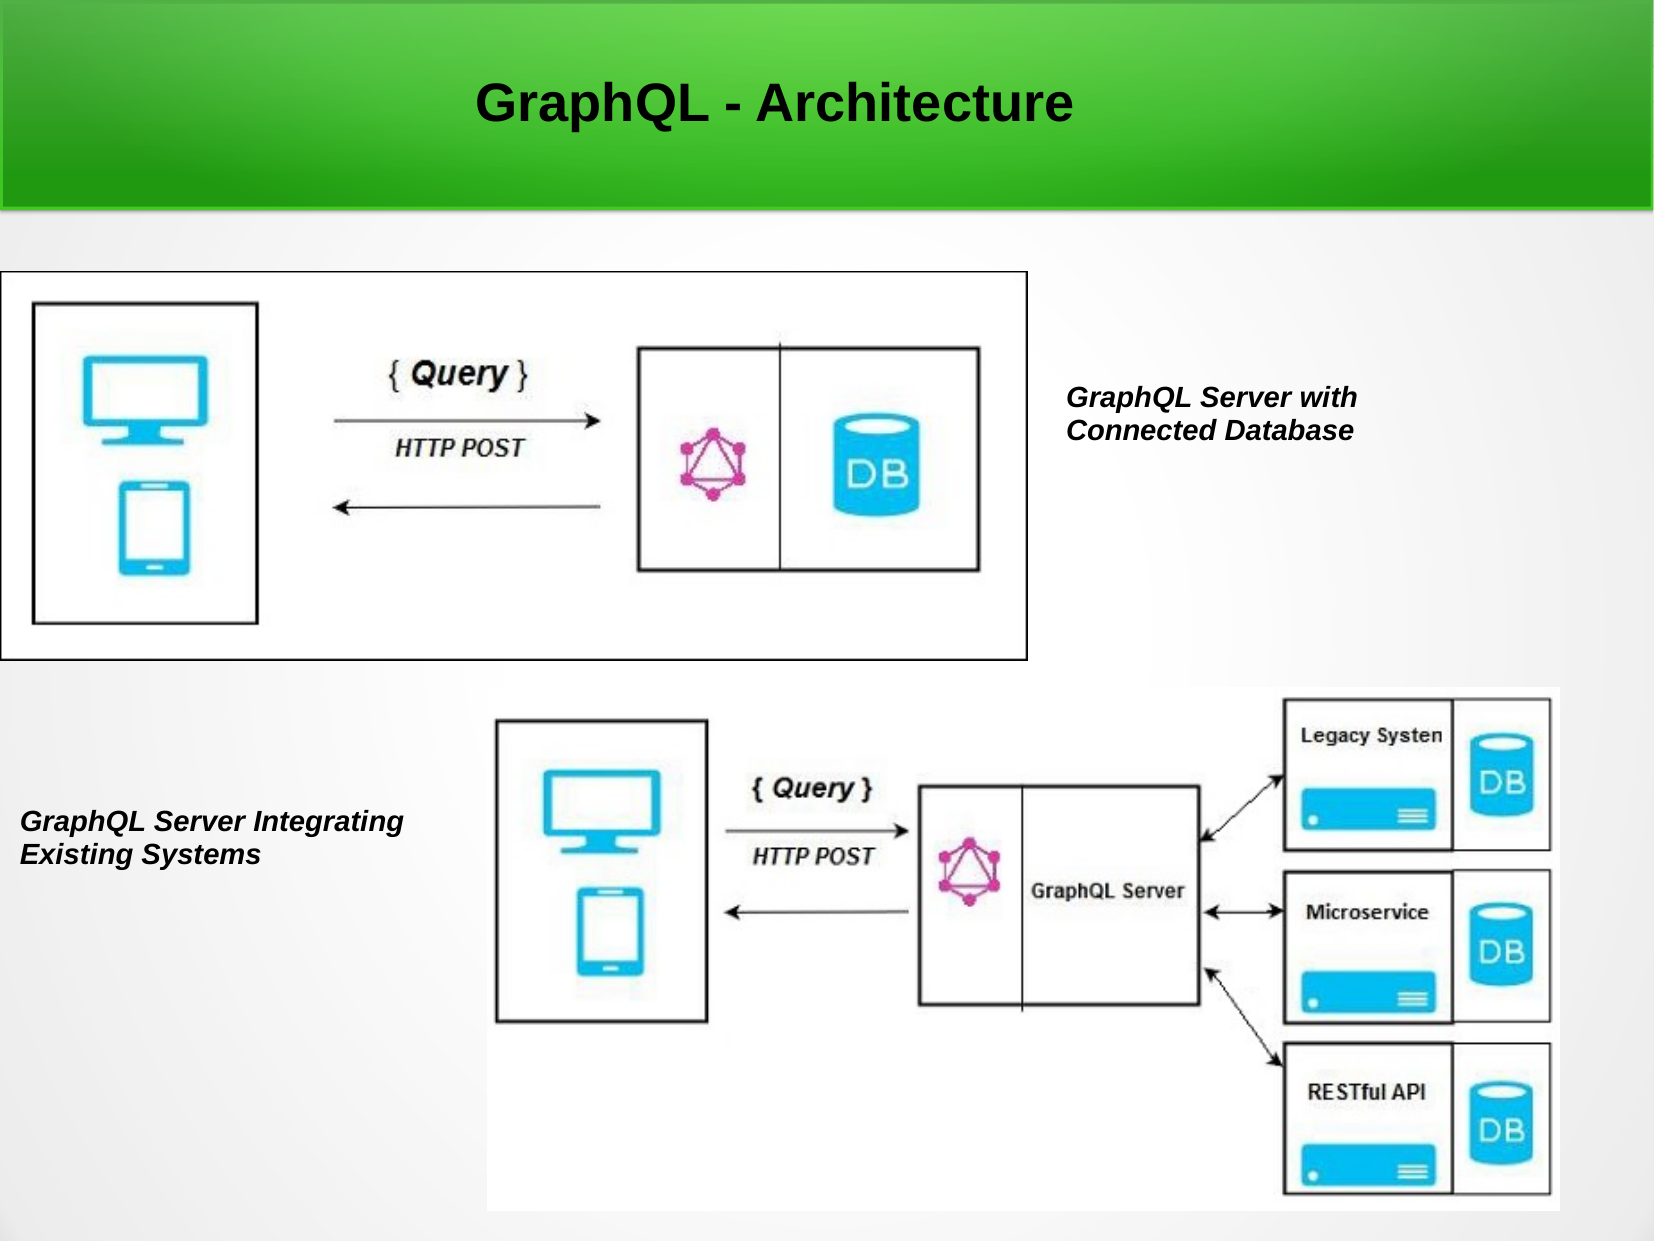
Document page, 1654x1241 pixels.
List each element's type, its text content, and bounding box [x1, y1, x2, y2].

picture [0, 271, 1028, 661]
picture [487, 687, 1560, 1211]
text_box GraphQL Server Integrating Existing Systems [5, 797, 535, 936]
text_box GraphQL - Architecture [460, 64, 1146, 172]
text_box GraphQL Server with Connected Database [1051, 373, 1477, 497]
